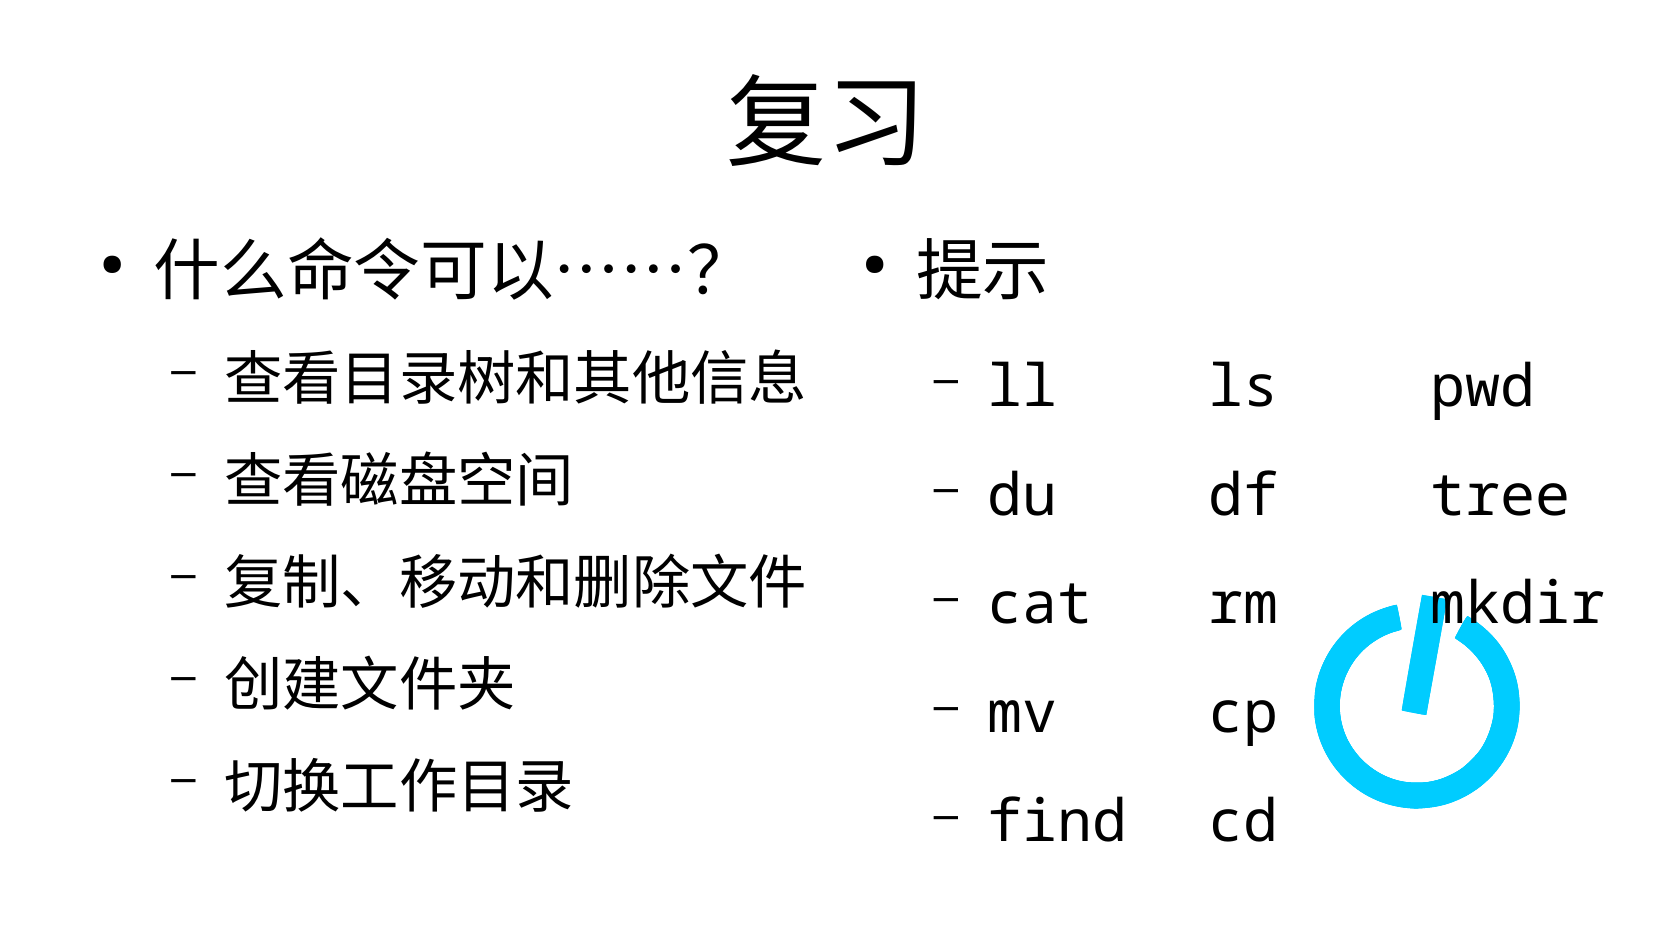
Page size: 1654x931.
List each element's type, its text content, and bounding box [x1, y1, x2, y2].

list 什么命令可以……？ 查看目录树和其他信息 查看磁盘空间 复制、移动和删除文件 创建文件夹 切换工作目录 [82, 217, 809, 931]
list 提示 ll ls pwd du df tree cat rm mkdir mv cp find cd [845, 217, 1654, 910]
title 复习 [82, 37, 1571, 193]
